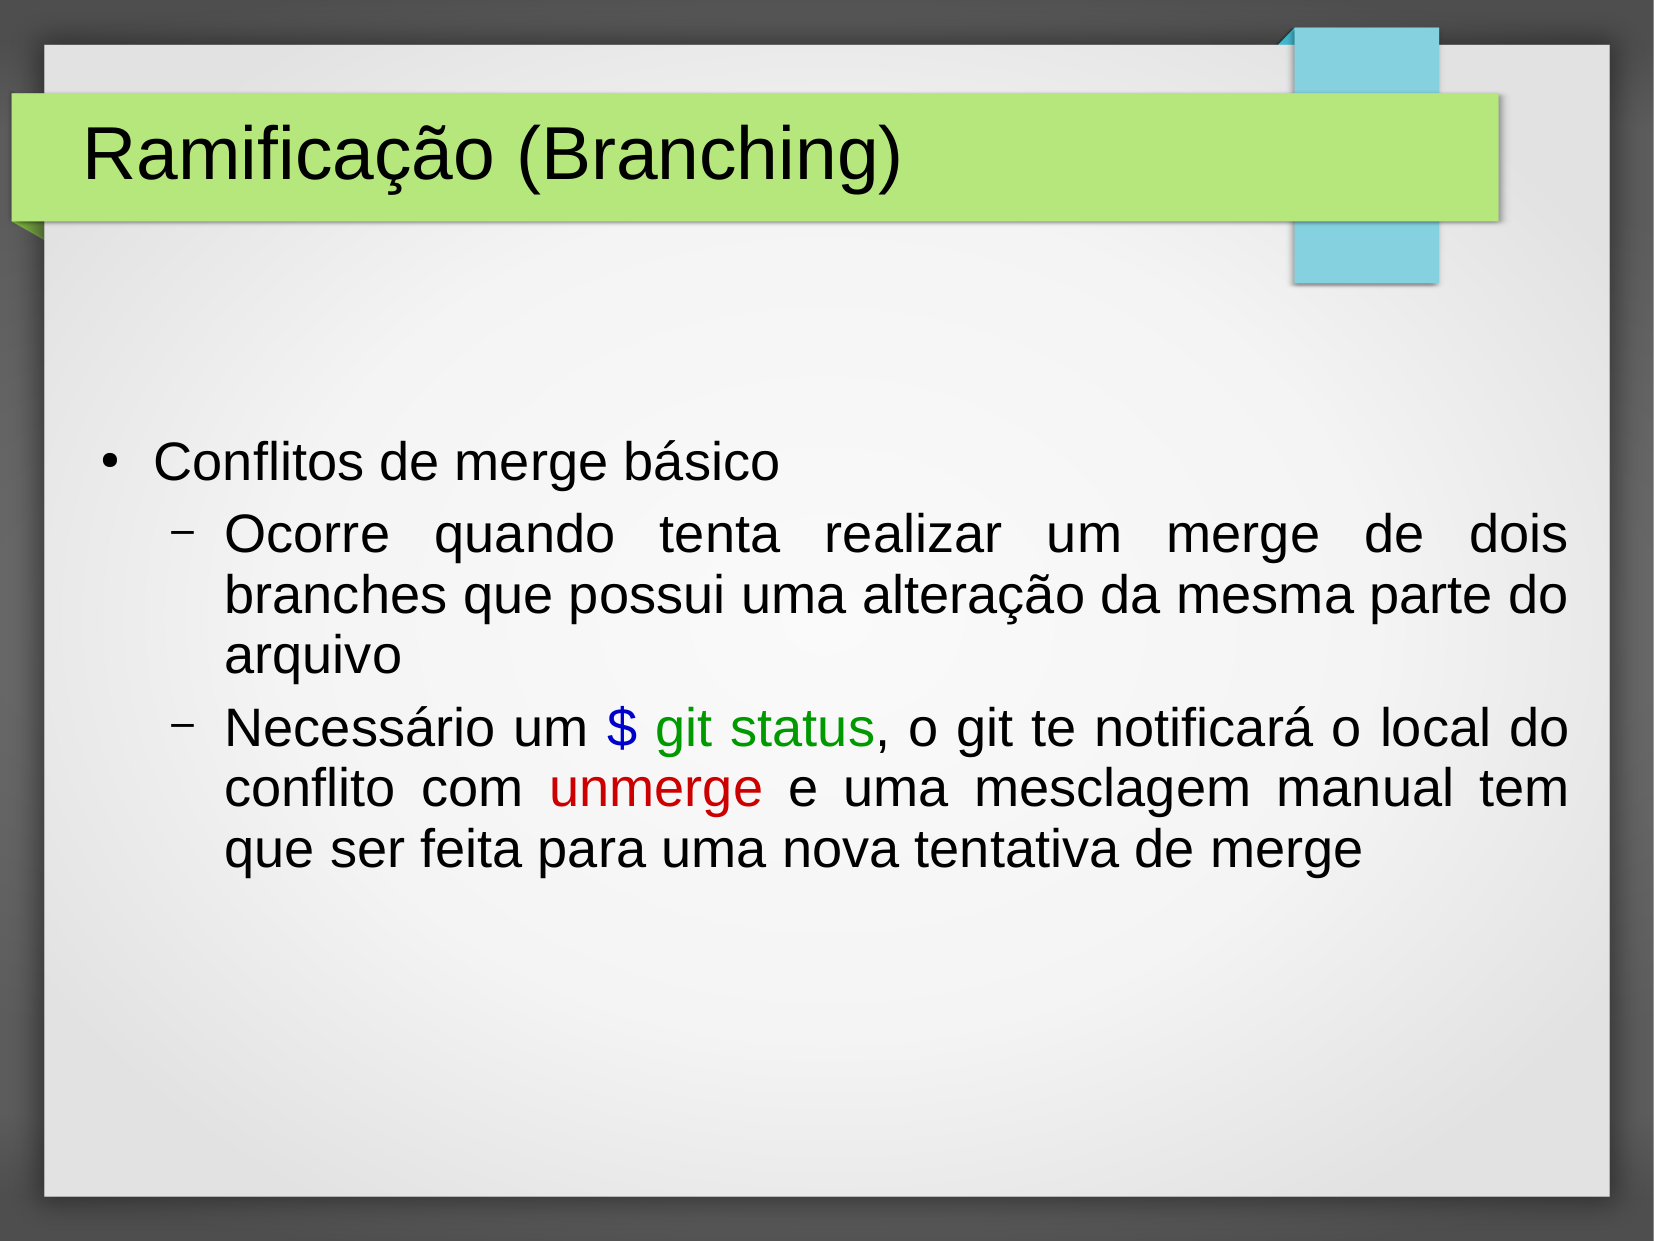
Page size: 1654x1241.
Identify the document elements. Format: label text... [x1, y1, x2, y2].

title Ramificação (Branching) [82, 94, 1264, 213]
list Conflitos de merge básico Ocorre quando tenta realizar um merge de dois branches que possui uma alteração da mesma parte do arquivo Necessário um $ git status, o git te notificará o local do conflito com unmerge e uma mesclagem manual tem que ser feita para uma nova tentativa de merge [82, 295, 1571, 1015]
picture [0, 0, 1654, 1241]
